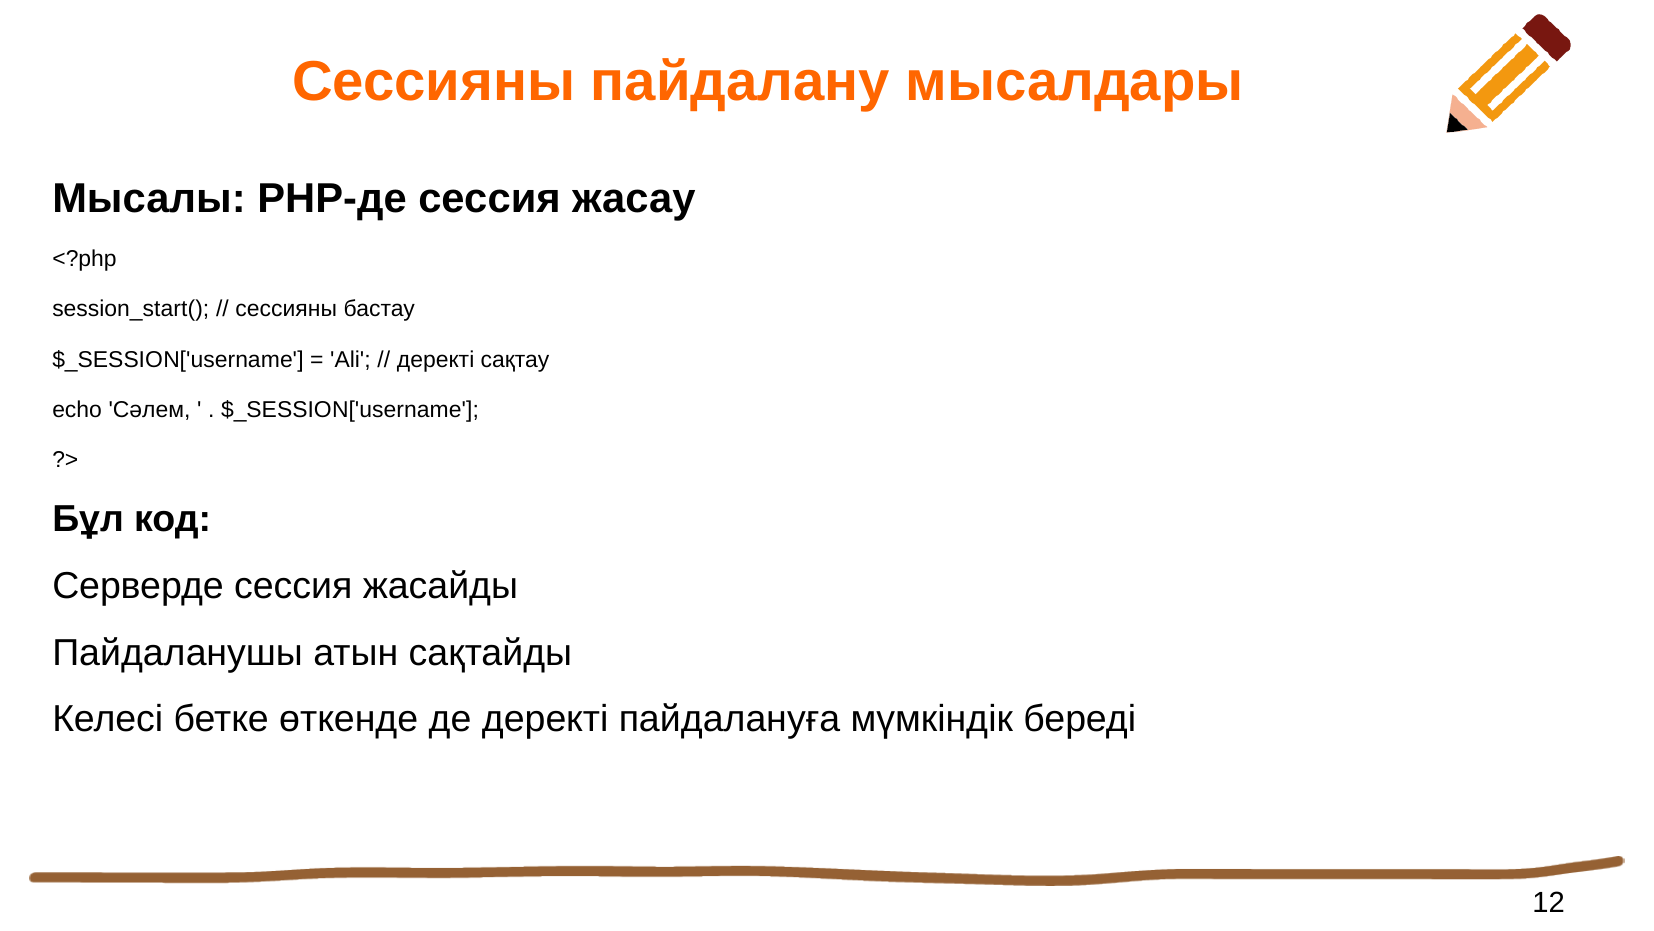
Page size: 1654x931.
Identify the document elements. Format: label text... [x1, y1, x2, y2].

text_box Мысалы: PHP-де сессия жасау <?php session_start(); // сессияны бастау $_SESSION['username'] = 'Ali'; // деректі сақтау echo 'Сәлем, ' . $_SESSION['username']; ?> Бұл код: Серверде сессия жасайды Пайдаланушы атын сақтайды Келесі бетке өткенде де деректі пайдалануға мүмкіндік береді [37, 167, 1613, 805]
picture [1446, 14, 1571, 133]
title Сессияны пайдалану мысалдары [88, 29, 1447, 133]
picture [29, 856, 1625, 886]
